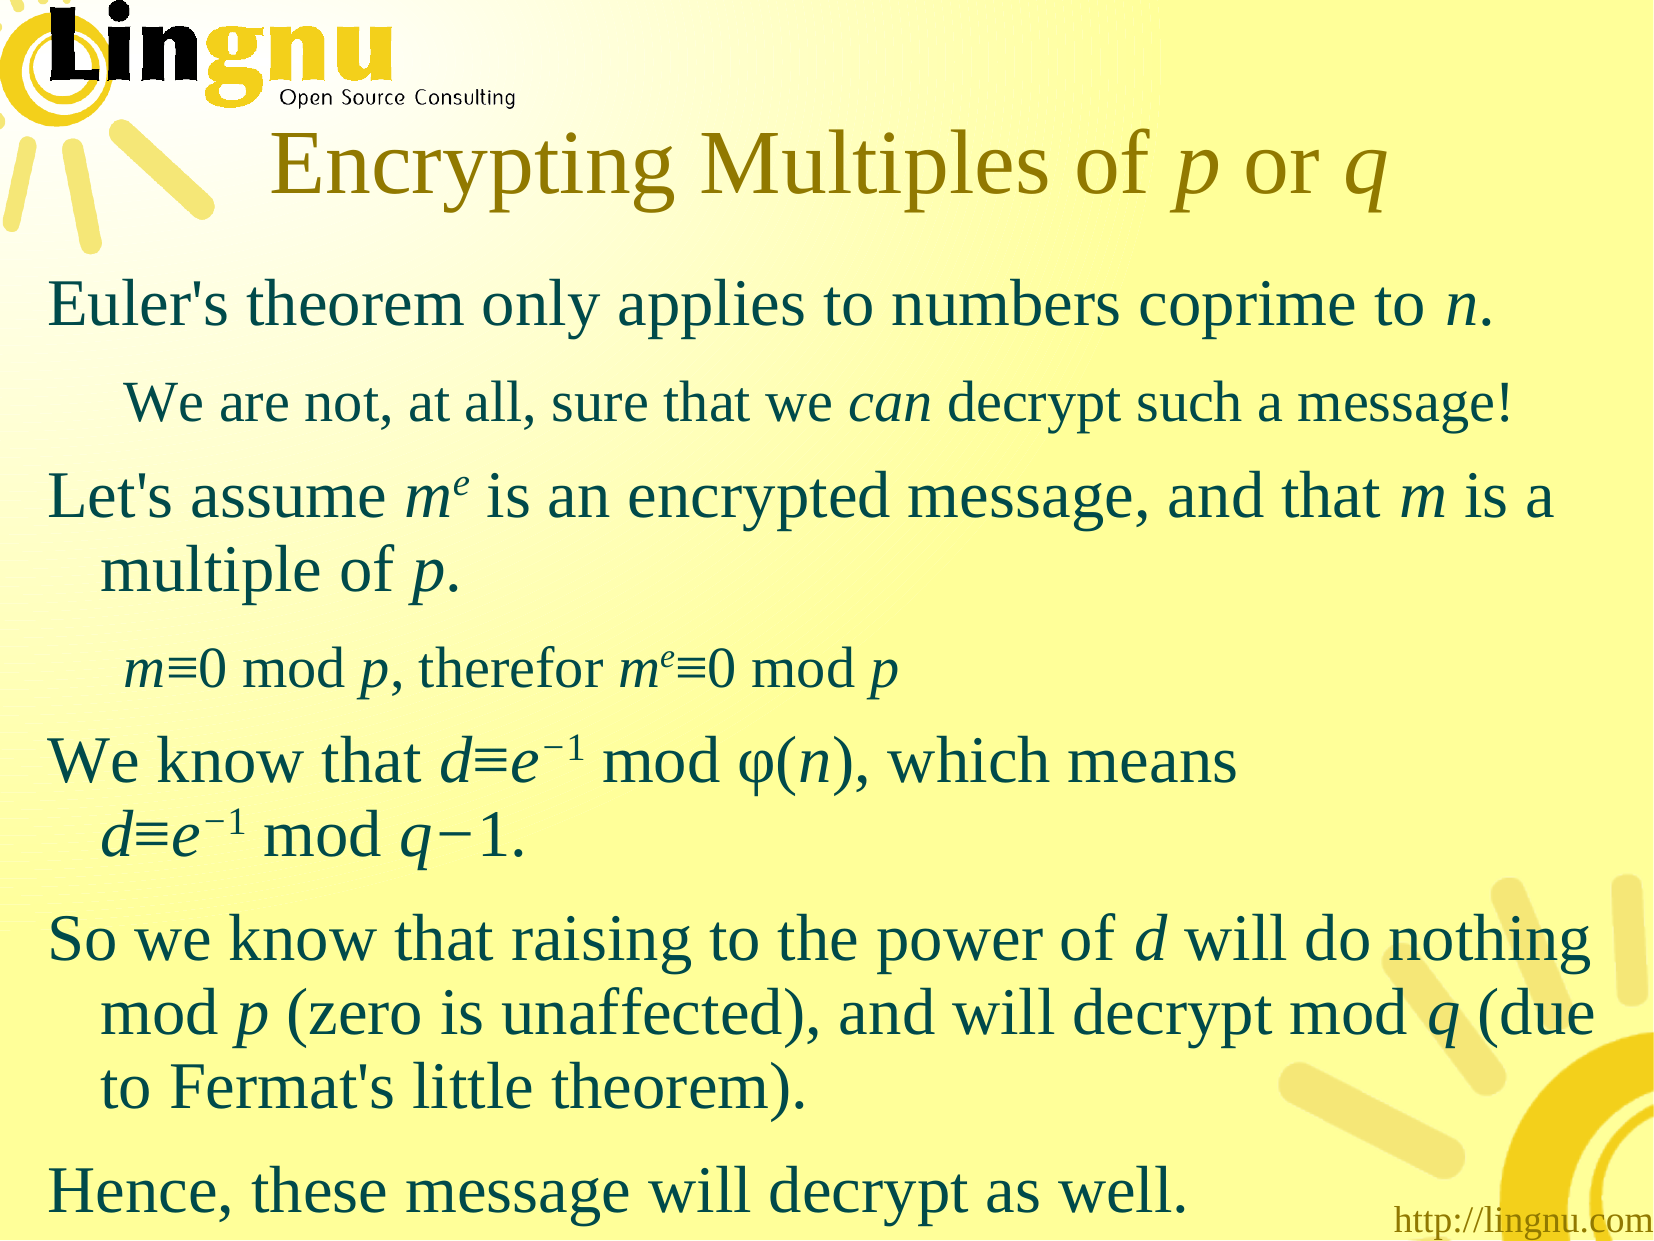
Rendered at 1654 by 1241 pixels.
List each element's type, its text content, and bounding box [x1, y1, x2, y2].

list Euler's theorem only applies to numbers coprime to n. We are not, at all, sure that we can decrypt such a message! Let's assume me is an encrypted message, and that m is a multiple of p. m≡0 mod p, therefor me≡0 mod p We know that d≡e−1 mod φ(n), which means d≡e−1 mod q−1. So we know that raising to the power of d will do nothing mod p (zero is unaffected), and will decrypt mod q (due to Fermat's little theorem). Hence, these message will decrypt as well. [29, 265, 1625, 1227]
picture [0, 0, 516, 256]
title Encrypting Multiples of p or q [123, 58, 1536, 265]
picture [1527, 1232, 1538, 1239]
picture [1256, 871, 1654, 1241]
